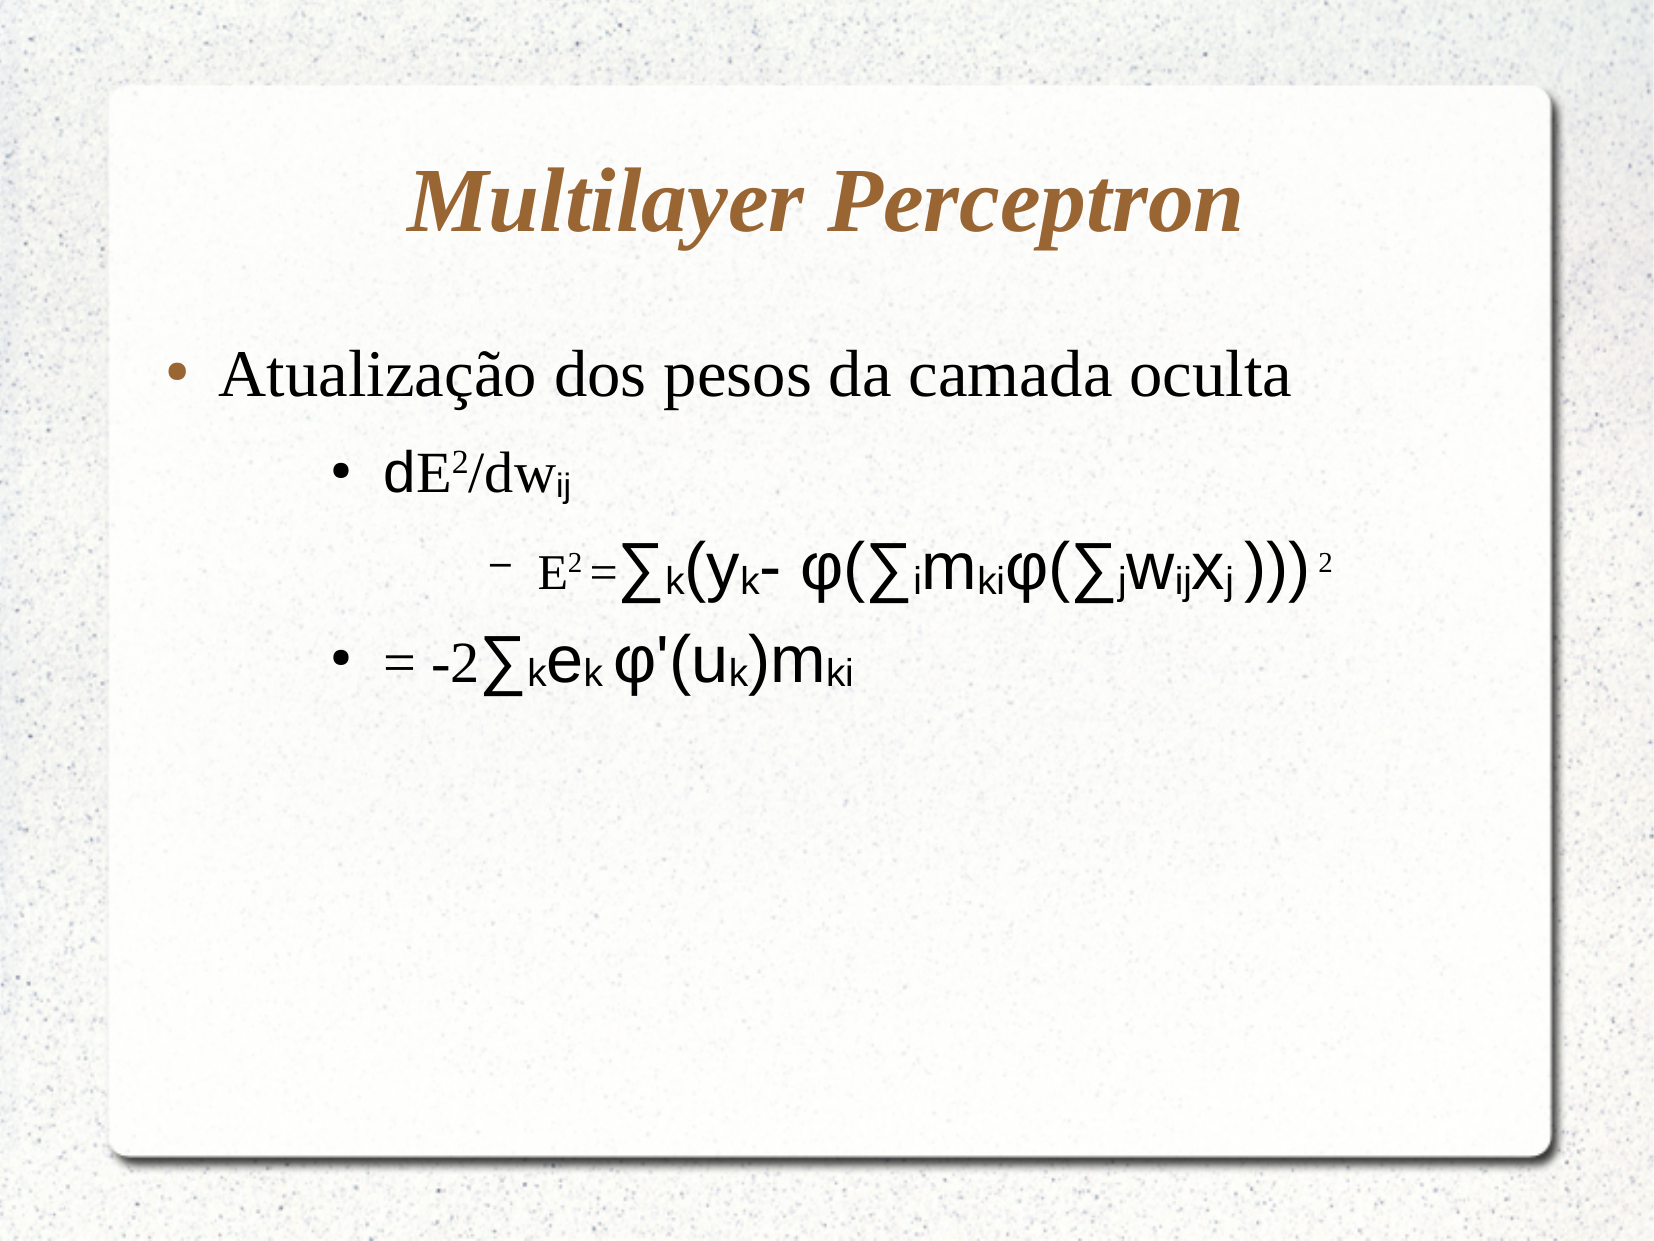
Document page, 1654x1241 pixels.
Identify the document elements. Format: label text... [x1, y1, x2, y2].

title Multilayer Perceptron [118, 96, 1536, 304]
picture [0, 0, 1654, 1241]
list Atualização dos pesos da camada oculta dE2/dwij E2 =∑k(yk- φ(∑imkiφ(∑jwijxj ))) 2 = -2∑kek φ'(uk)mki [147, 336, 1506, 1241]
